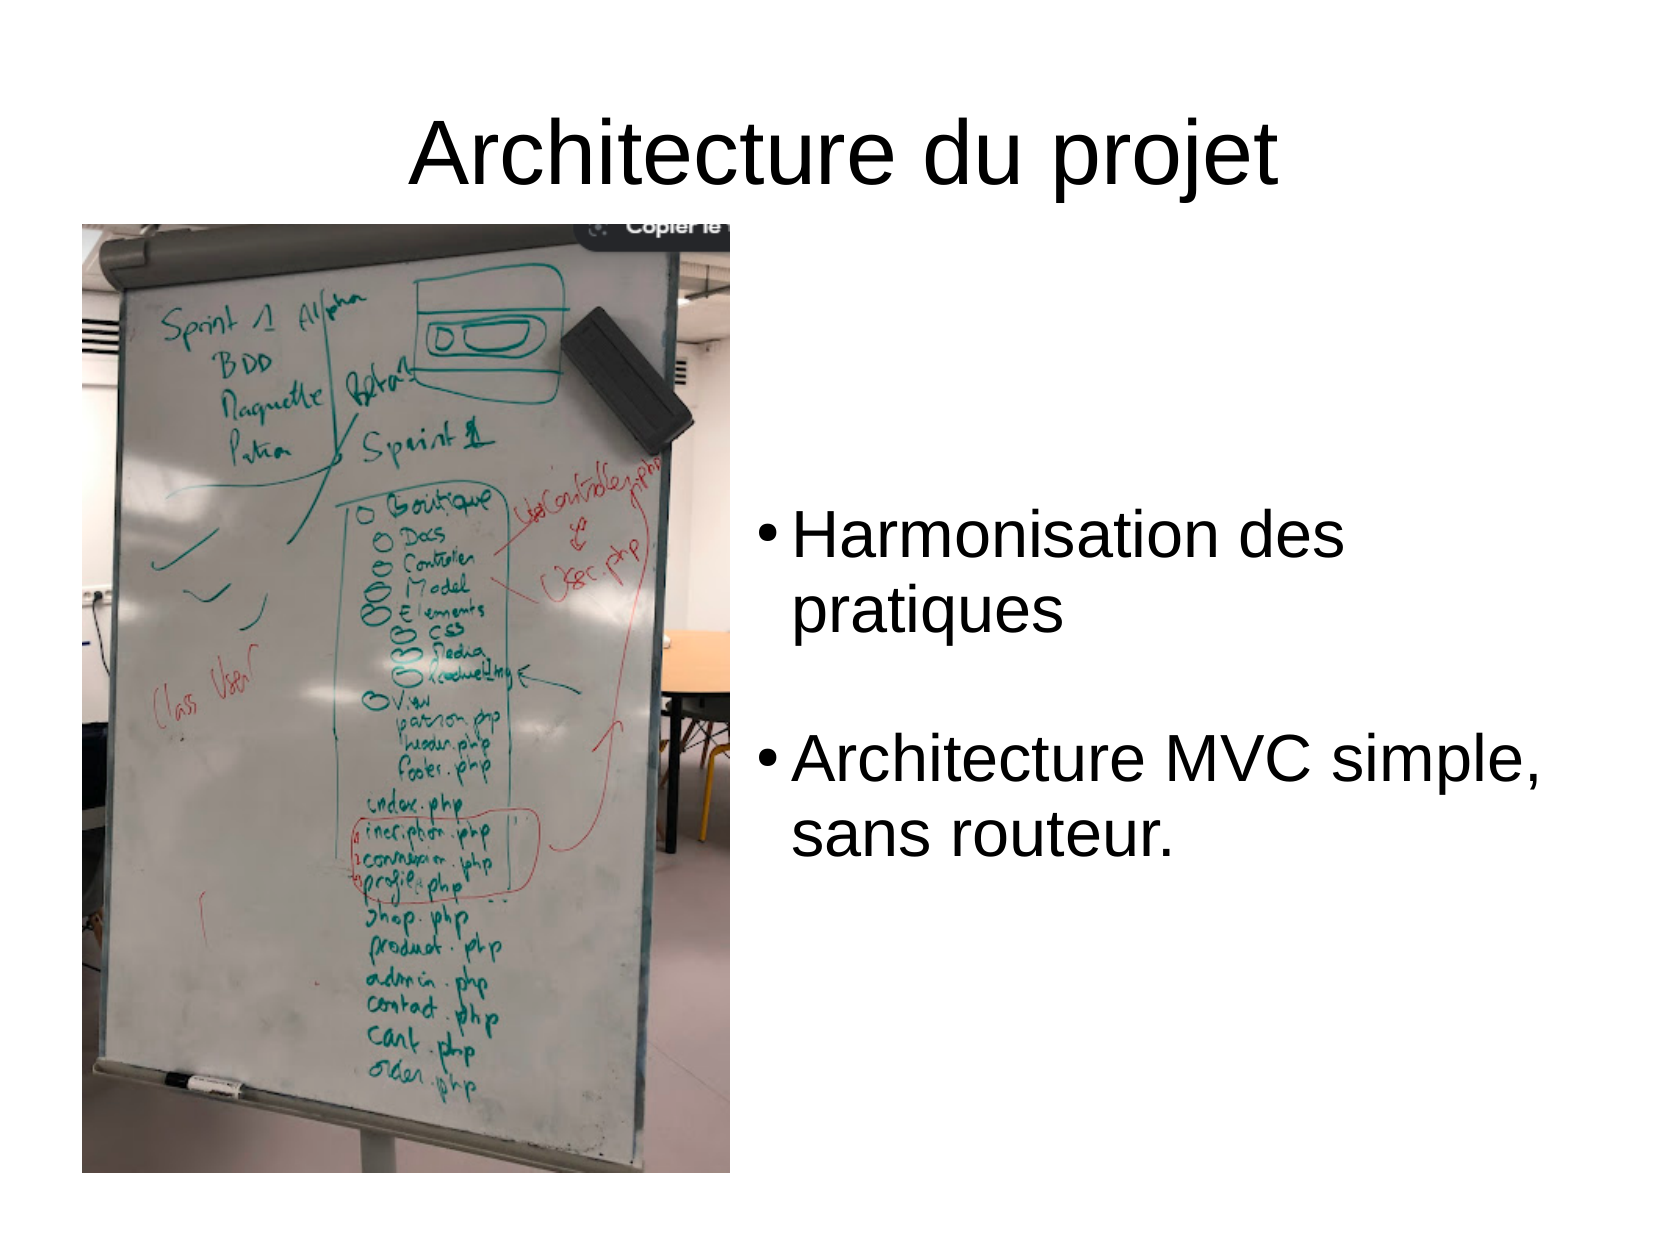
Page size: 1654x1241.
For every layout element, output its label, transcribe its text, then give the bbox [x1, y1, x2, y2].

title Architecture du projet [82, 49, 1571, 257]
picture [82, 224, 730, 1173]
text_box Harmonisation des pratiques Architecture MVC simple, sans routeur. [755, 236, 1595, 1132]
